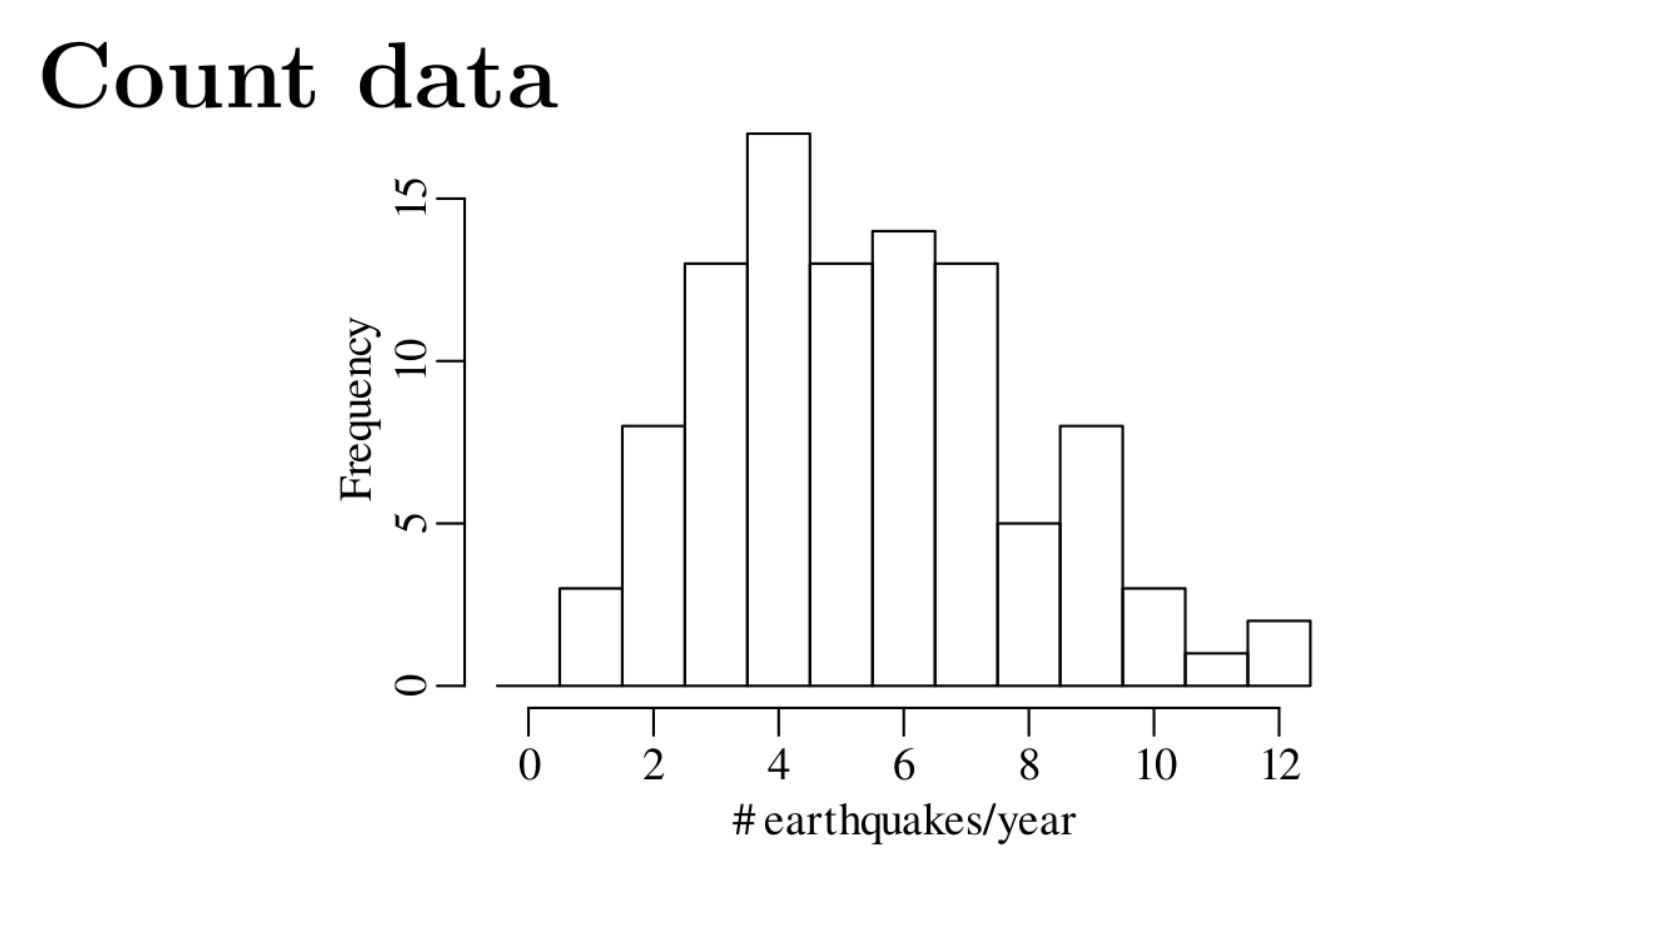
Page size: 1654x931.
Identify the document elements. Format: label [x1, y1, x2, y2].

picture [23, 22, 1330, 852]
